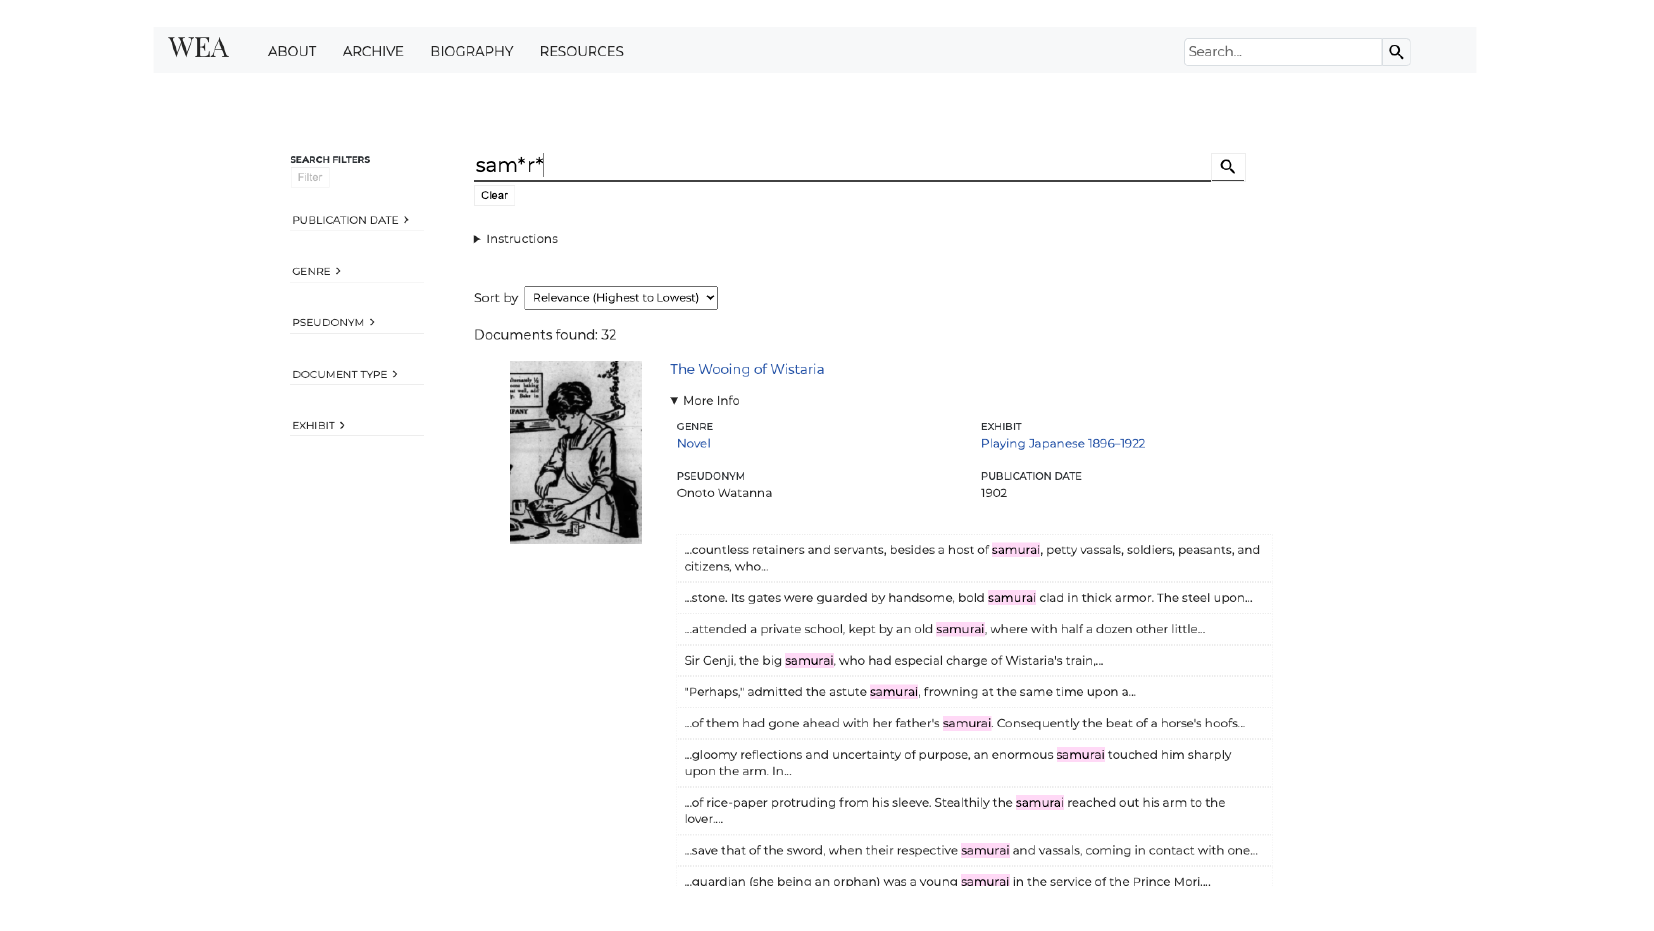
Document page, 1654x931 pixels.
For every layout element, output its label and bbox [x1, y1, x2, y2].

picture [153, 27, 1477, 886]
